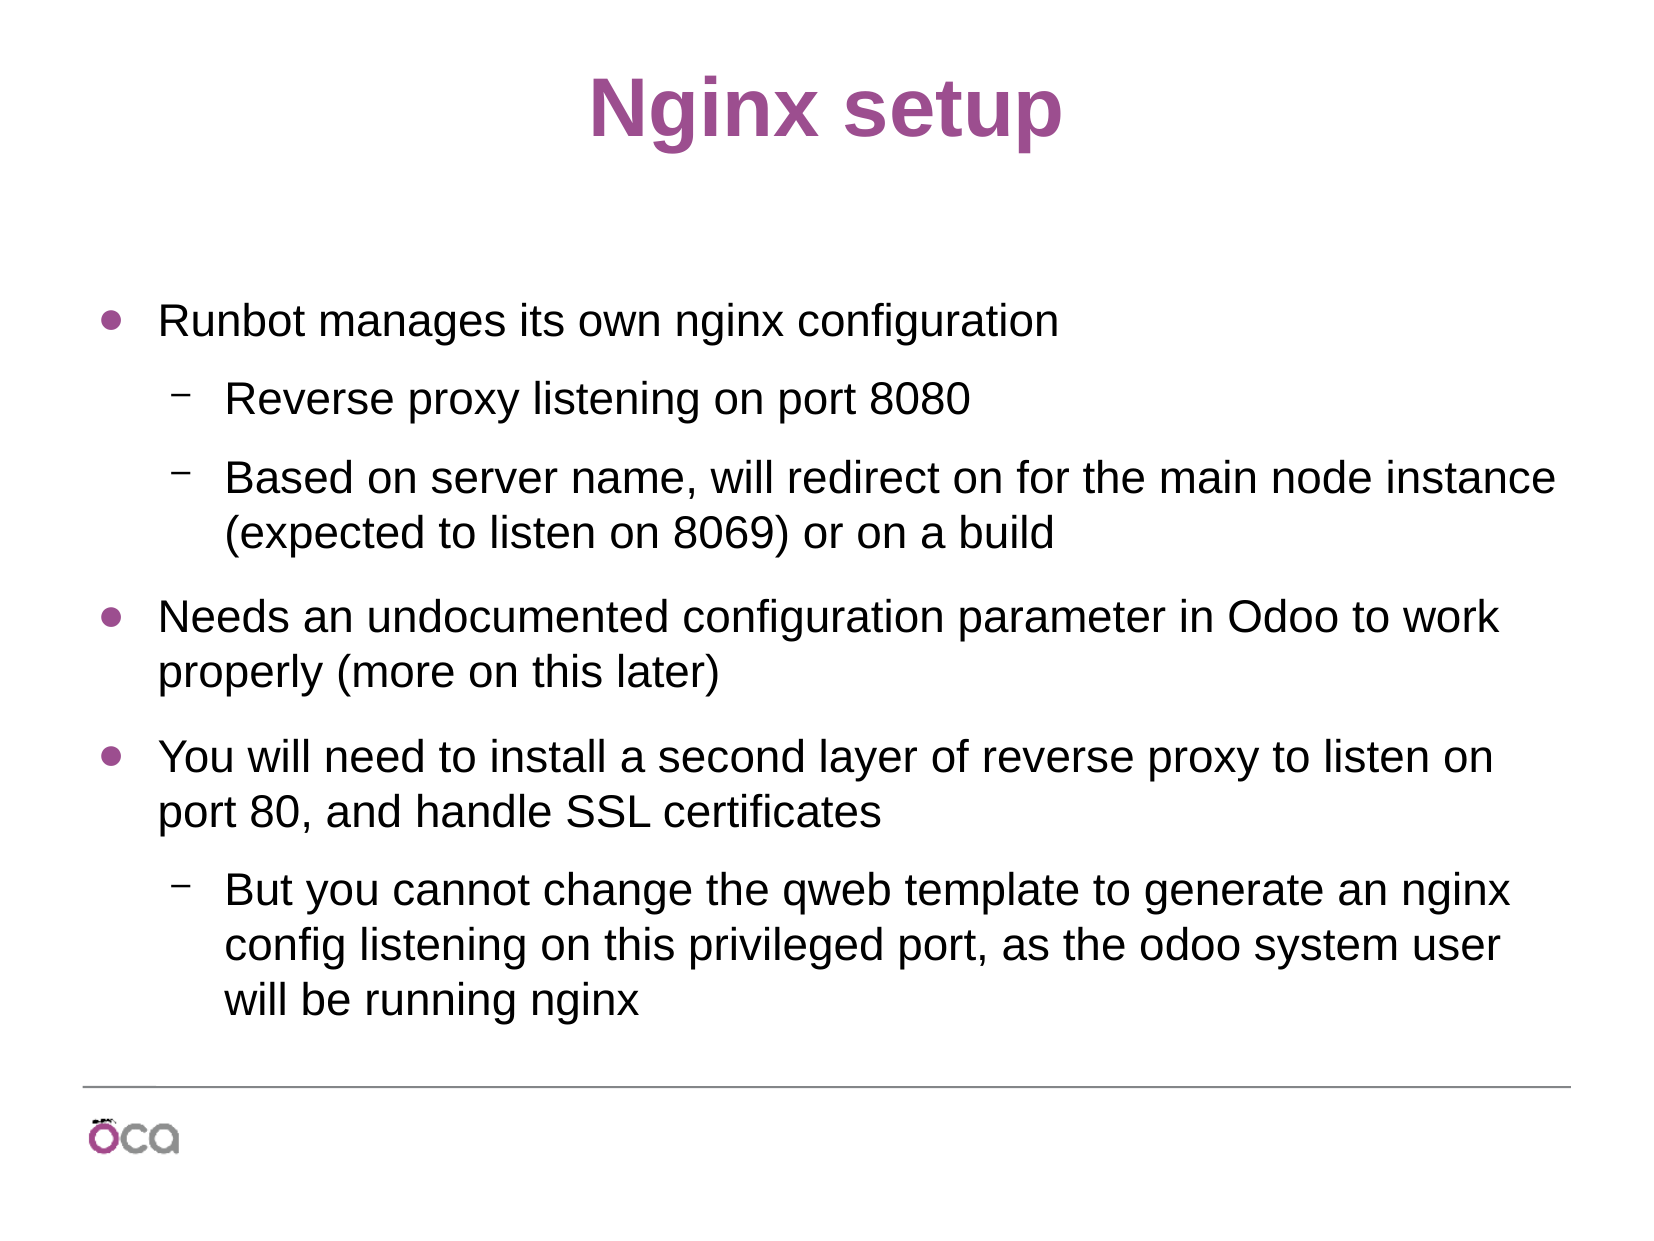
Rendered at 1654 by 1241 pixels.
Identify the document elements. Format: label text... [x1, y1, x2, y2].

title Nginx setup [82, 0, 1571, 207]
picture [82, 1089, 186, 1191]
list Runbot manages its own nginx configuration Reverse proxy listening on port 8080 Based on server name, will redirect on for the main node instance (expected to listen on 8069) or on a build Needs an undocumented configuration parameter in Odoo to work properly (more on this later) You will need to install a second layer of reverse proxy to listen on port 80, and handle SSL certificates But you cannot change the qweb template to generate an nginx config listening on this privileged port, as the odoo system user will be running nginx [82, 290, 1571, 1010]
